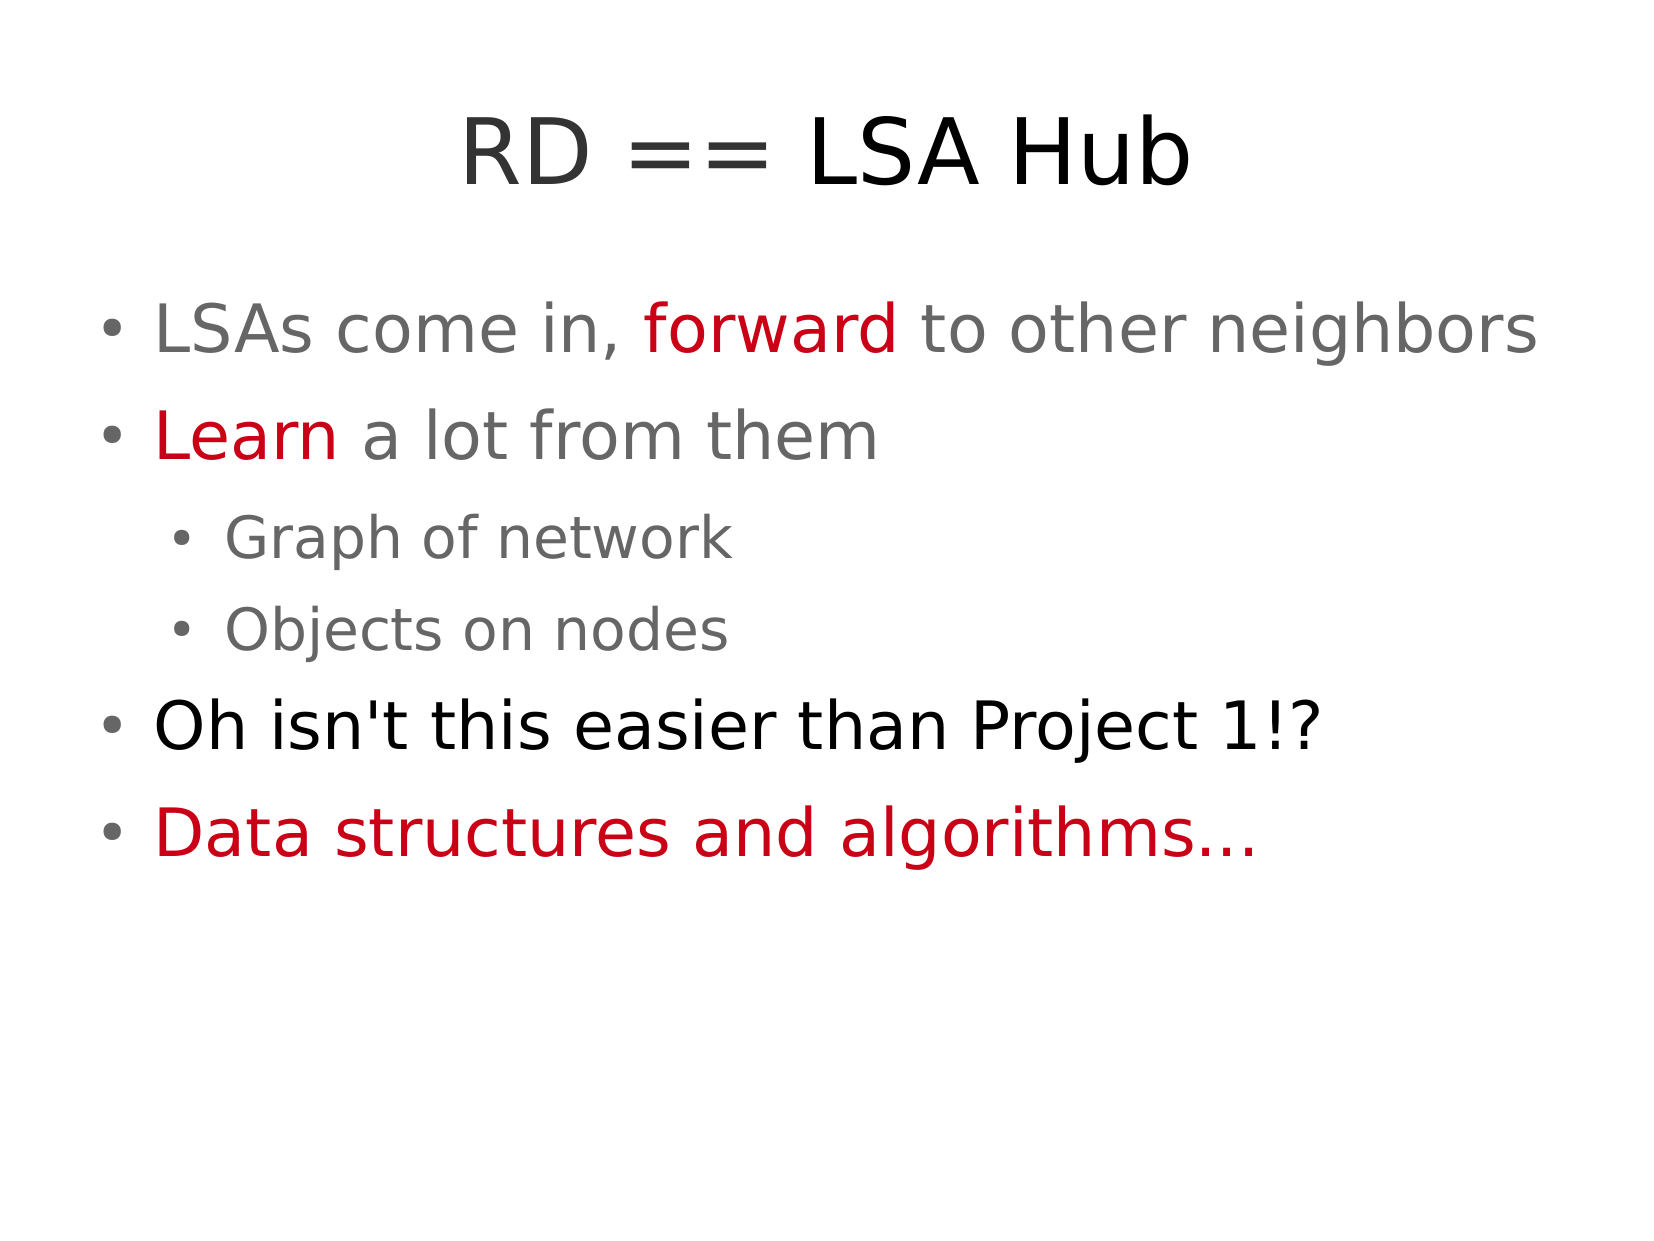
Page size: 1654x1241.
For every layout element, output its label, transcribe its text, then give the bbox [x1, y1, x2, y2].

list LSAs come in, forward to other neighbors Learn a lot from them Graph of network Objects on nodes Oh isn't this easier than Project 1!? Data structures and algorithms... [82, 290, 1571, 1109]
title RD == LSA Hub [82, 56, 1571, 250]
